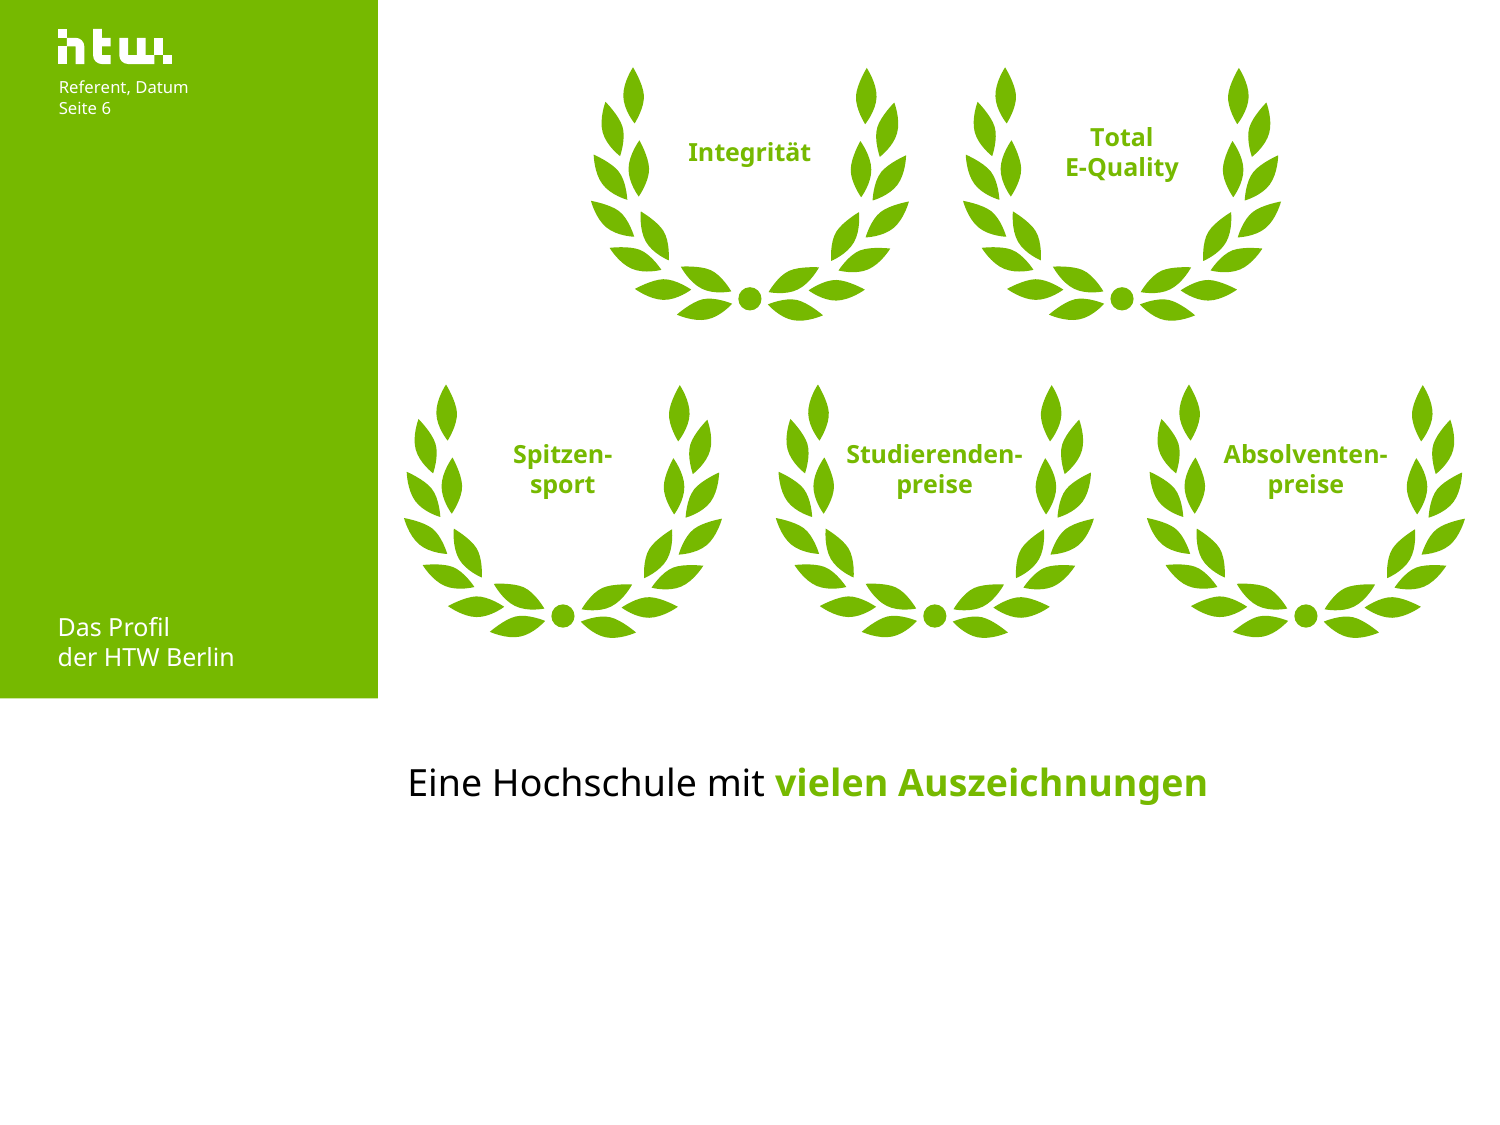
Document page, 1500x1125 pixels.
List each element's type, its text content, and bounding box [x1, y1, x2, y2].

title Das Profil der HTW Berlin [57, 385, 367, 672]
text_box Absolventen- preise [1188, 429, 1424, 508]
picture [387, 379, 739, 643]
picture [1130, 379, 1482, 643]
text_box Total E-Quality [1021, 112, 1223, 191]
picture [946, 62, 1298, 326]
text_box Spitzen- sport [462, 429, 664, 508]
list Eine Hochschule mit vielen Auszeichnungen [407, 754, 1465, 1088]
picture [574, 62, 926, 326]
text_box Studierenden- preise [817, 429, 1053, 508]
text_box Integrität [649, 112, 851, 191]
picture [759, 379, 1111, 643]
text_box Referent, Datum [58, 76, 367, 102]
